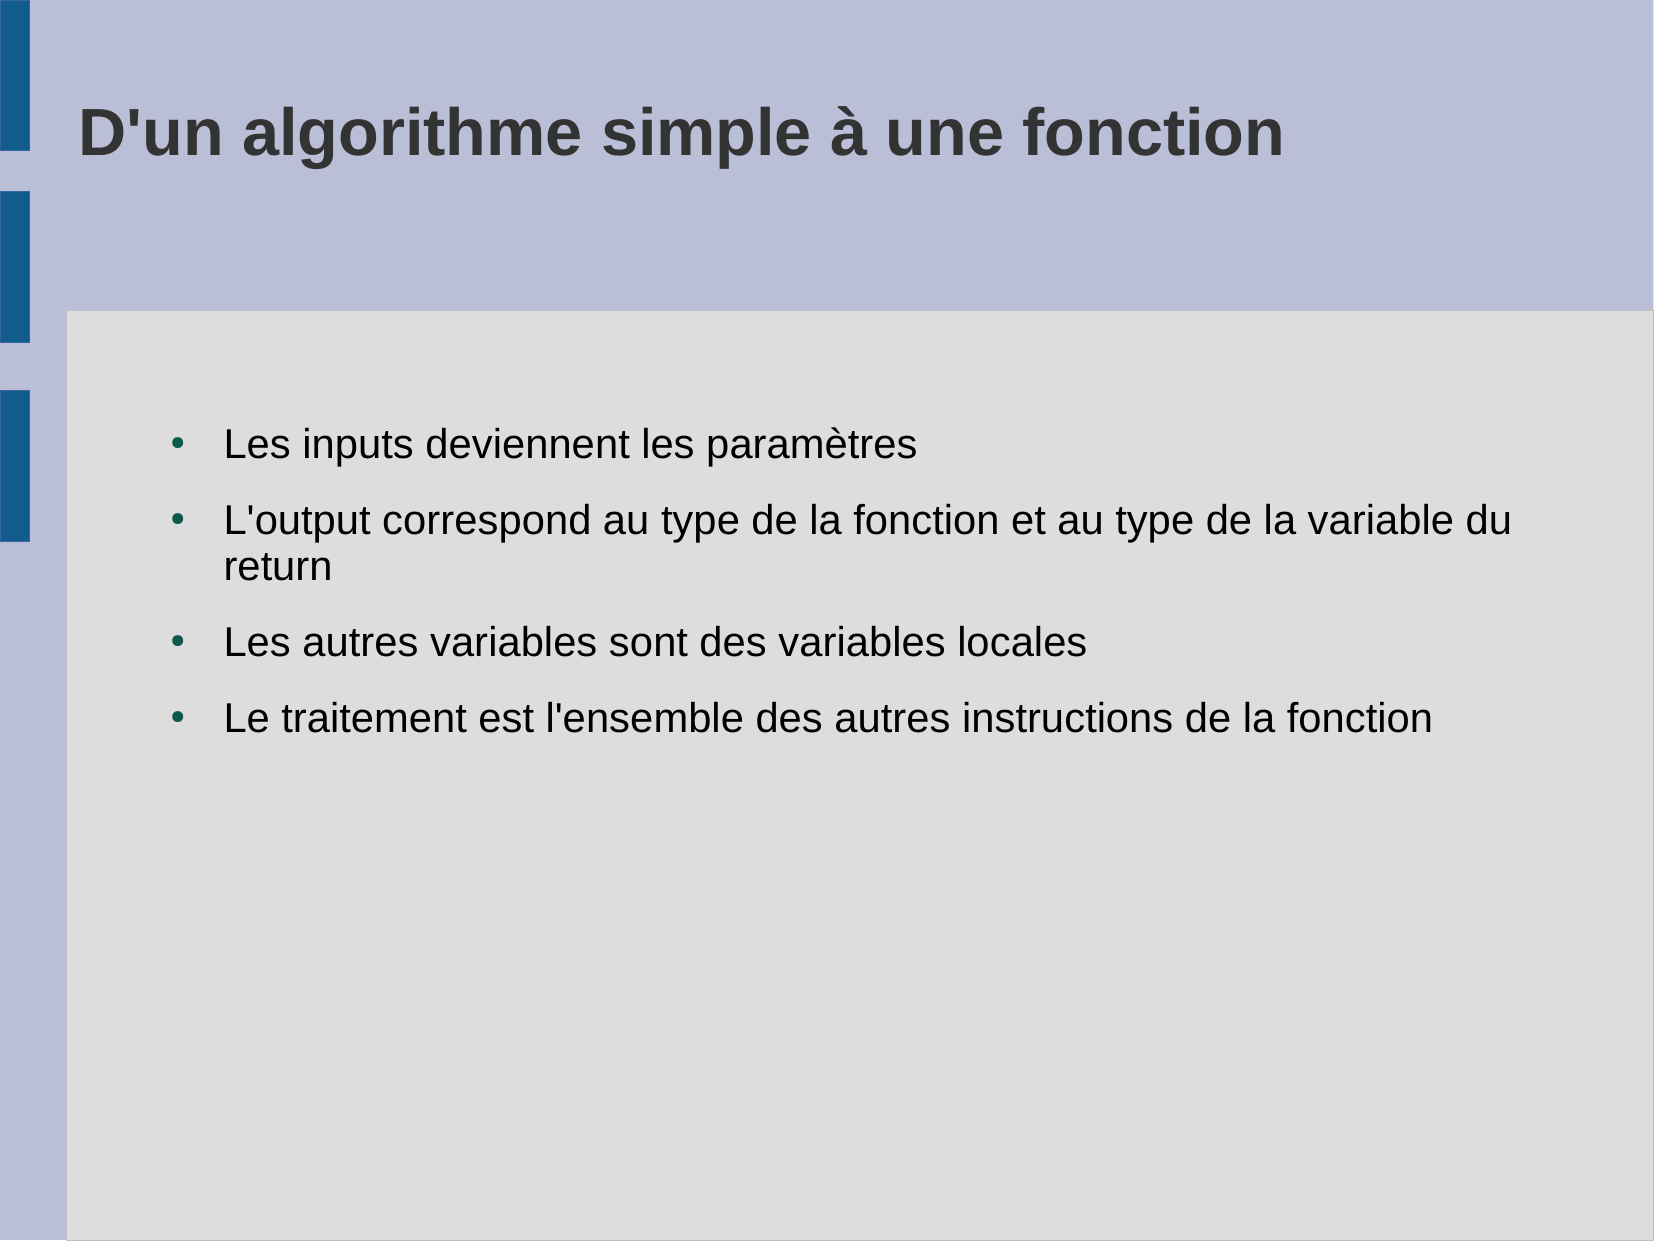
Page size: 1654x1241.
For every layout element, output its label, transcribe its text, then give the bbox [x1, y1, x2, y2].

title D'un algorithme simple à une fonction [78, 29, 1524, 237]
list Les inputs deviennent les paramètres L'output correspond au type de la fonction et au type de la variable du return Les autres variables sont des variables locales Le traitement est l'ensemble des autres instructions de la fonction [152, 344, 1534, 1182]
